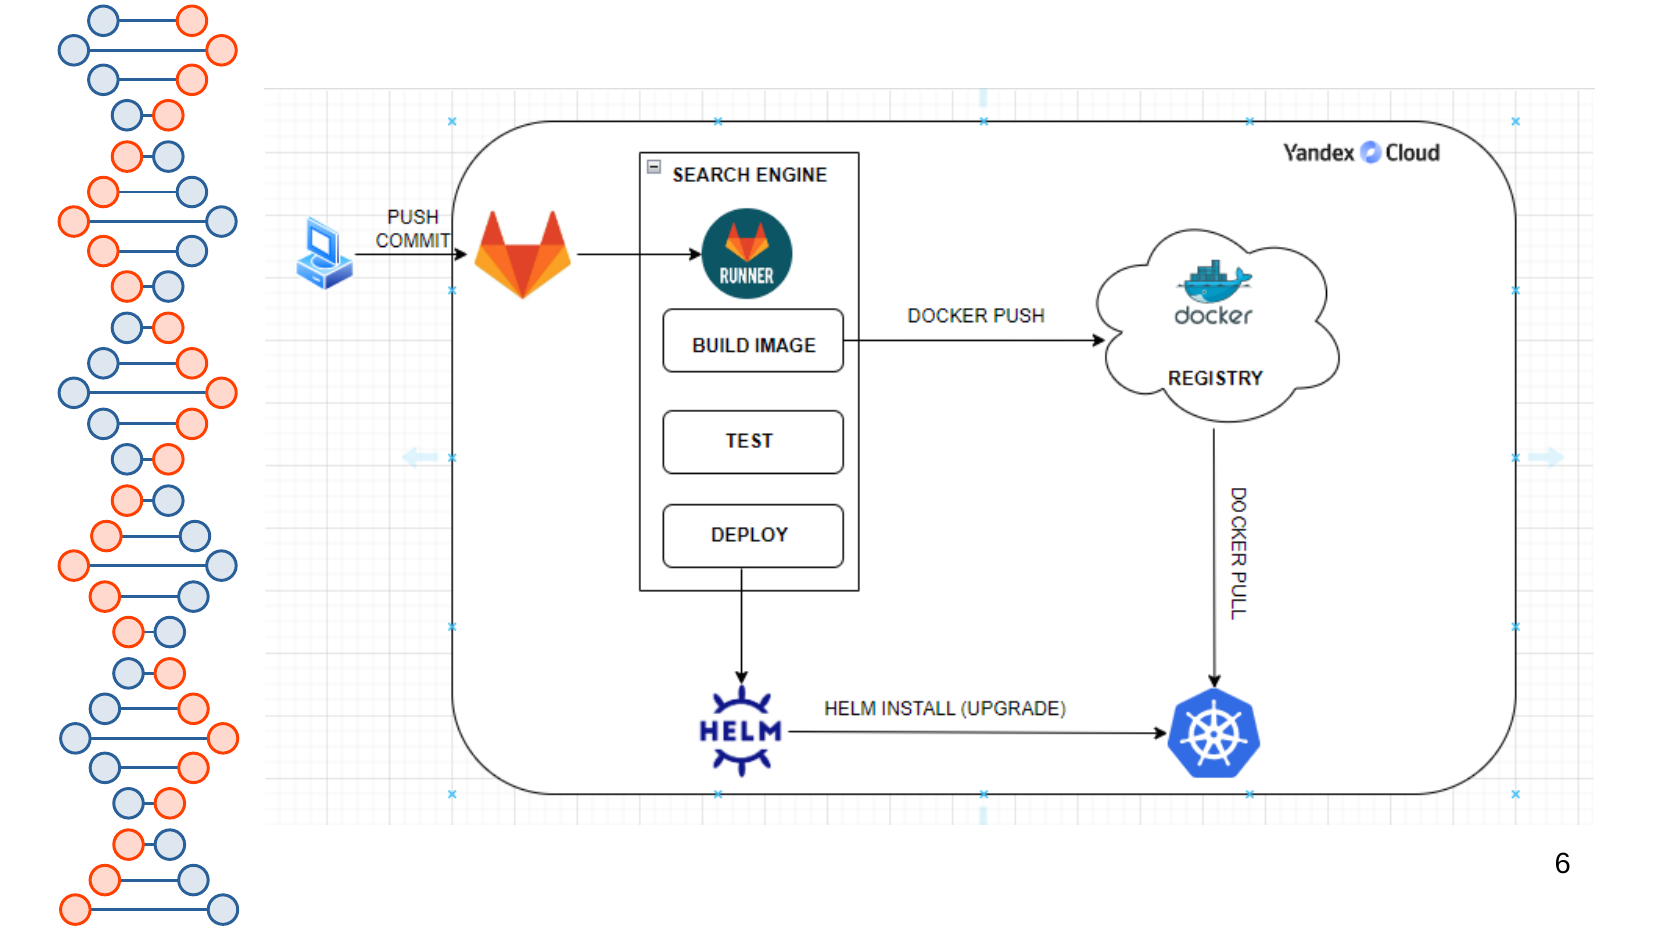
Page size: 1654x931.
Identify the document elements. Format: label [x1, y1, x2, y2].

picture [264, 88, 1595, 825]
